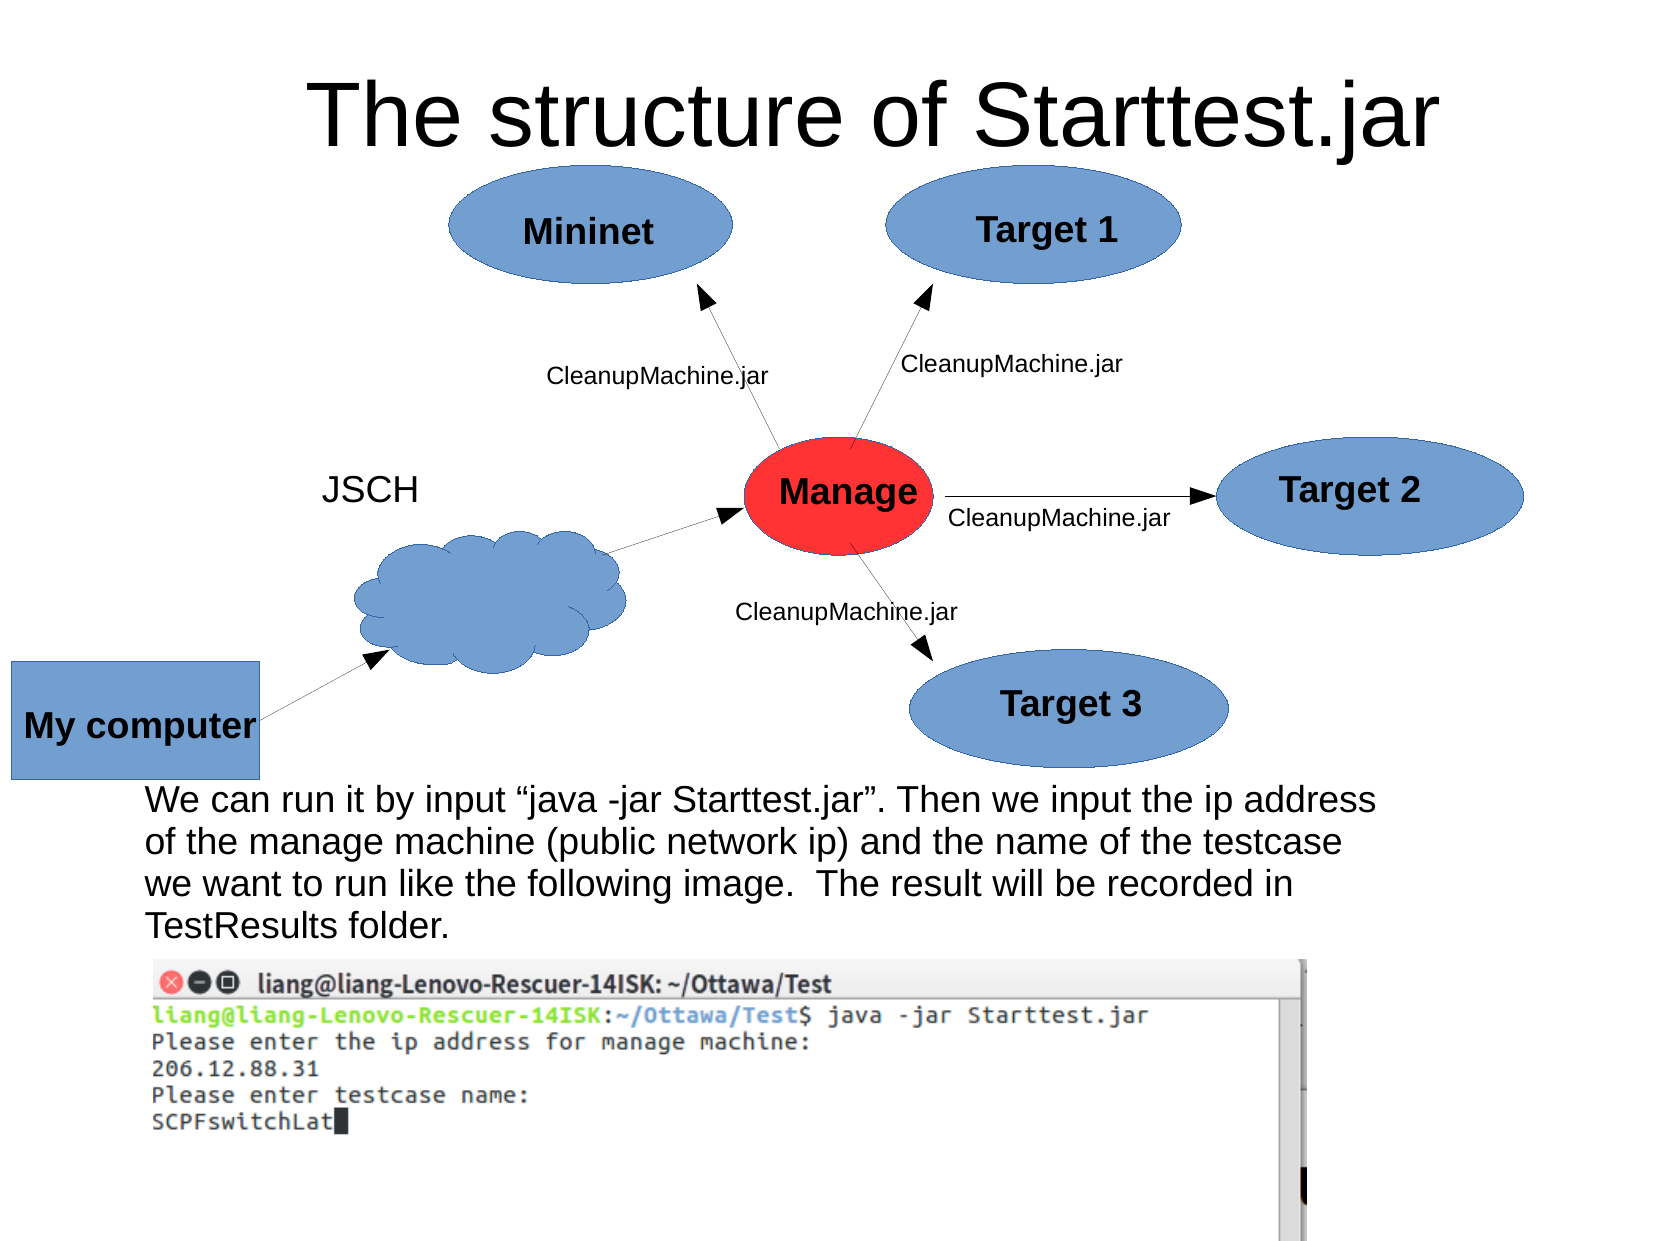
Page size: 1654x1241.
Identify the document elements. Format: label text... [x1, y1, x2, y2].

text_box [744, 437, 926, 556]
text_box Target 3 [985, 675, 1158, 733]
text_box [11, 754, 260, 780]
text_box Target 1 [960, 225, 1134, 258]
text_box CleanupMachine.jar [933, 496, 1264, 567]
text_box [354, 531, 627, 674]
text_box CleanupMachine.jar [531, 354, 863, 426]
text_box [11, 661, 260, 696]
text_box [909, 649, 1229, 768]
text_box Target 2 [1263, 460, 1437, 518]
text_box CleanupMachine.jar [885, 342, 1217, 414]
text_box My computer [8, 696, 272, 754]
picture [153, 959, 1307, 1241]
text_box [448, 225, 733, 284]
text_box [1216, 437, 1524, 556]
title The structure of Starttest.jar [82, 5, 1654, 225]
text_box Manage [763, 462, 934, 520]
text_box [885, 225, 1182, 284]
text_box Mininet [507, 225, 670, 260]
text_box CleanupMachine.jar [720, 590, 1052, 662]
text_box We can run it by input “java -jar Starttest.jar”. Then we input the ip address of the manage machine (public network ip) and the name of the testcase we want to run like the following image. The result will be recorded in TestResults folder. [129, 771, 1406, 954]
text_box JSCH [307, 460, 579, 520]
